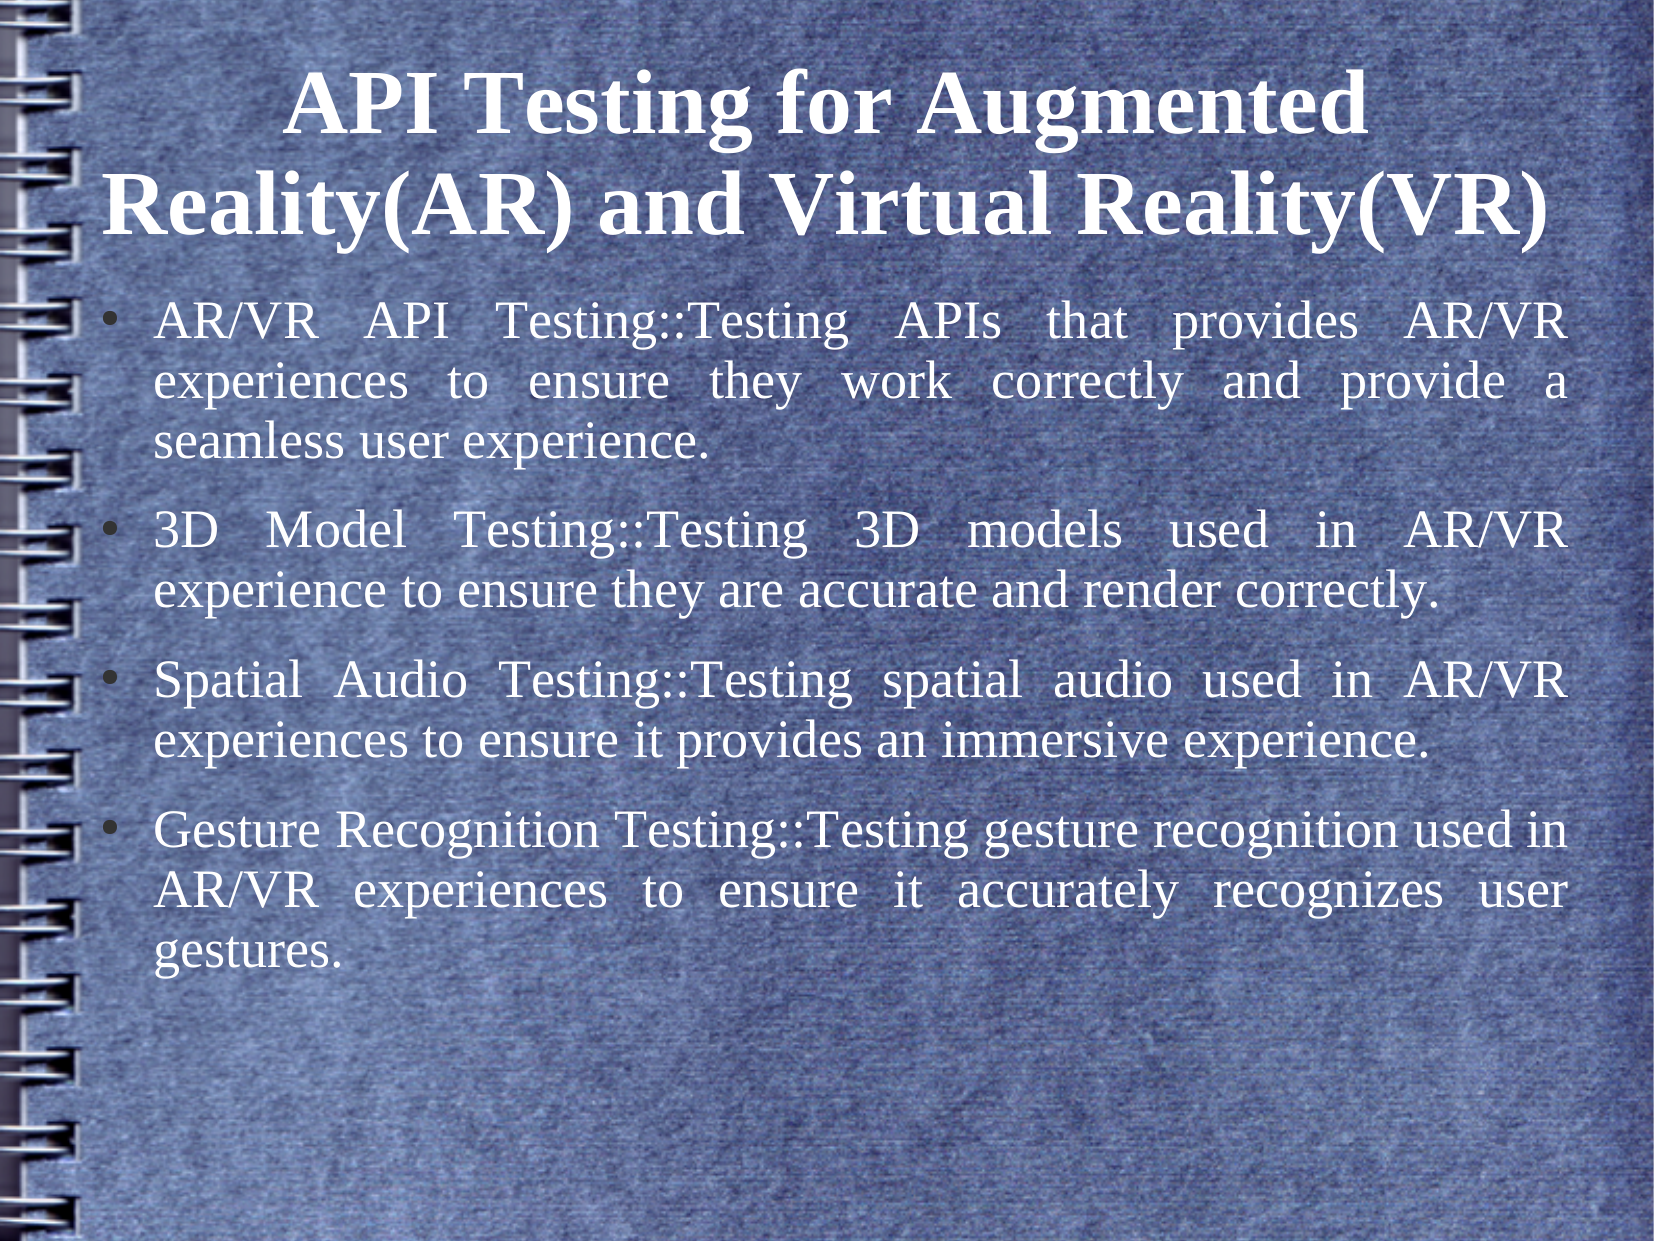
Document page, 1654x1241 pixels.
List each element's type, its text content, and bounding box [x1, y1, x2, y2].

title API Testing for Augmented Reality(AR) and Virtual Reality(VR) [82, 49, 1571, 257]
list AR/VR API Testing::Testing APIs that provides AR/VR experiences to ensure they work correctly and provide a seamless user experience. 3D Model Testing::Testing 3D models used in AR/VR experience to ensure they are accurate and render correctly. Spatial Audio Testing::Testing spatial audio used in AR/VR experiences to ensure it provides an immersive experience. Gesture Recognition Testing::Testing gesture recognition used in AR/VR experiences to ensure it accurately recognizes user gestures. [82, 290, 1571, 1109]
picture [0, 0, 1654, 1241]
